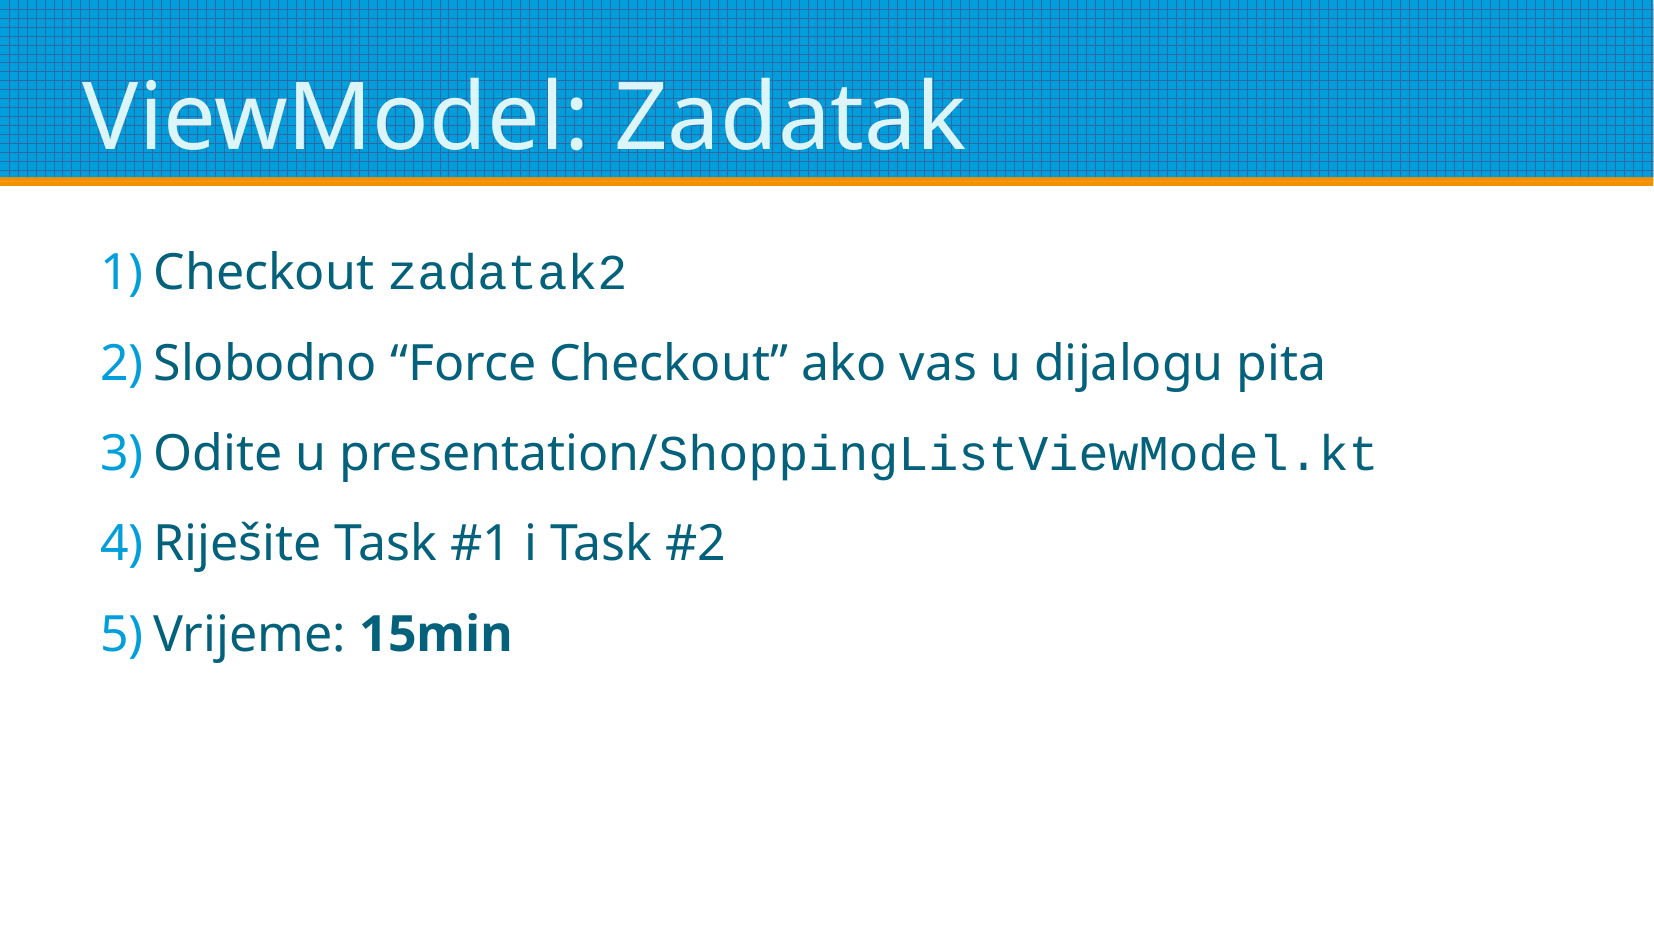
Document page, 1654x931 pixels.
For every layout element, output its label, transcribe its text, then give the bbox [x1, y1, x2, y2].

title ViewModel: Zadatak [82, 14, 1571, 178]
list Checkout zadatak2 Slobodno “Force Checkout” ako vas u dijalogu pita Odite u presentation/ShoppingListViewModel.kt Riješite Task #1 i Task #2 Vrijeme: 15min [82, 236, 1571, 813]
